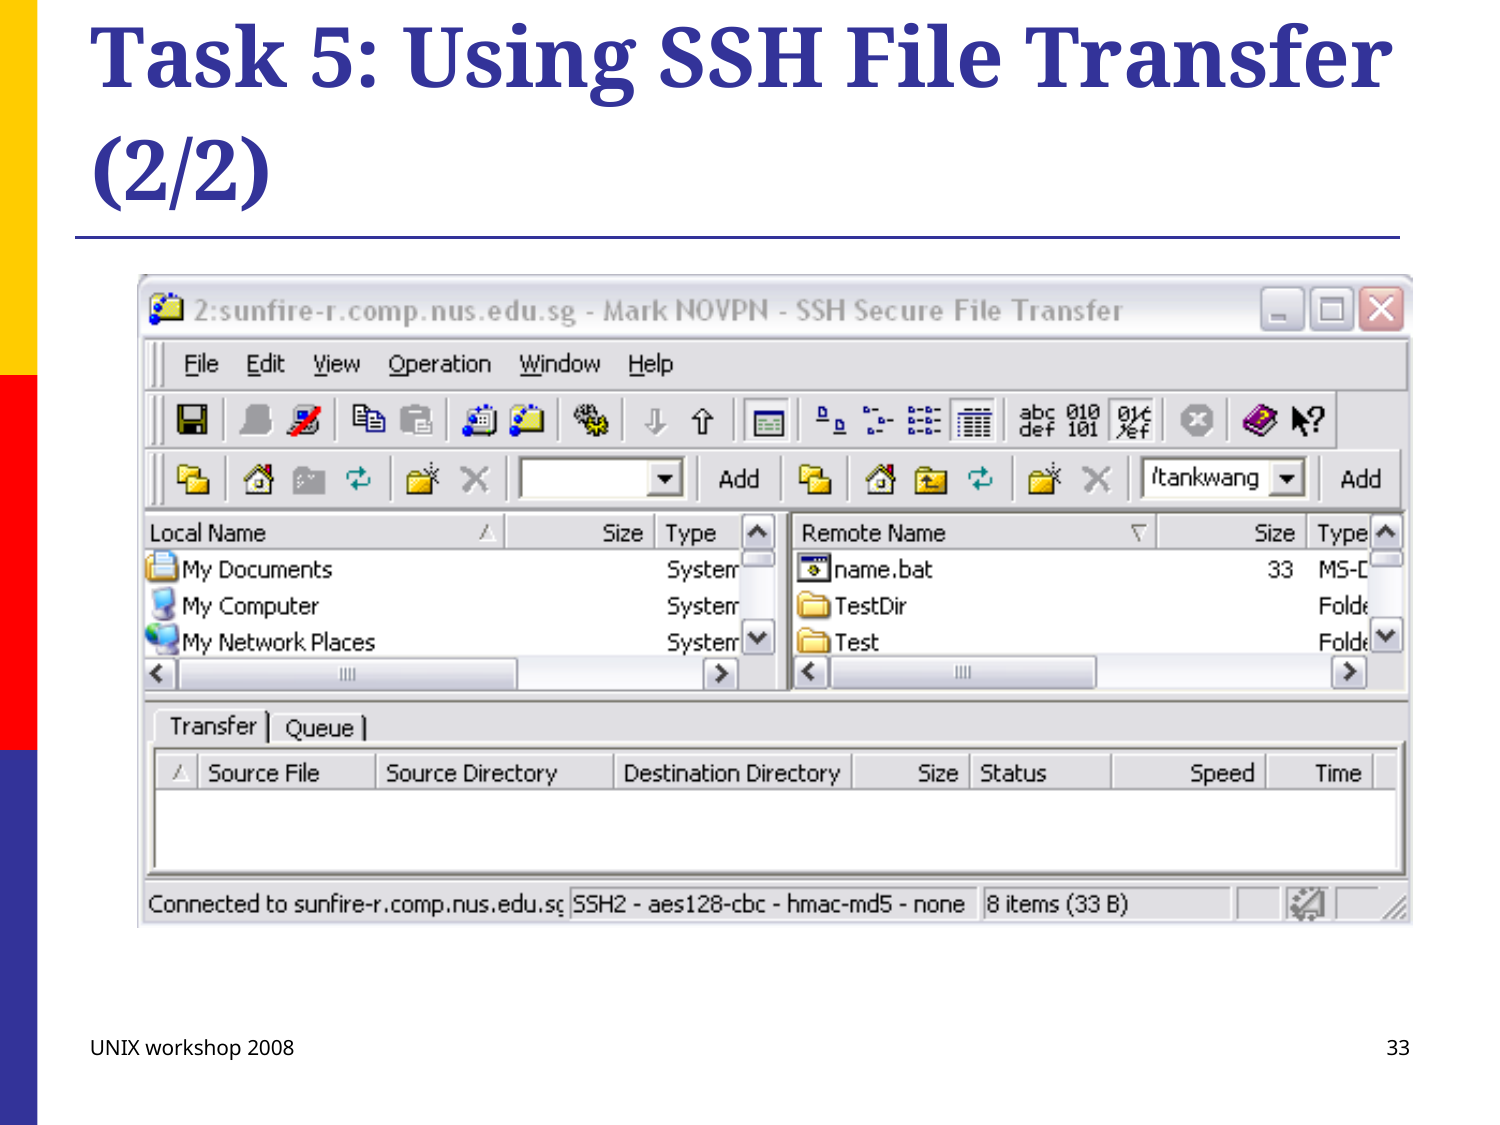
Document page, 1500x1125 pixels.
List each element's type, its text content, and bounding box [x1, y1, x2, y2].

title Task 5: Using SSH File Transfer (2/2) [75, 17, 1426, 233]
picture [137, 274, 1413, 928]
text_box <number> [1074, 1025, 1426, 1101]
text_box UNIX workshop 2008 [74, 1025, 426, 1101]
